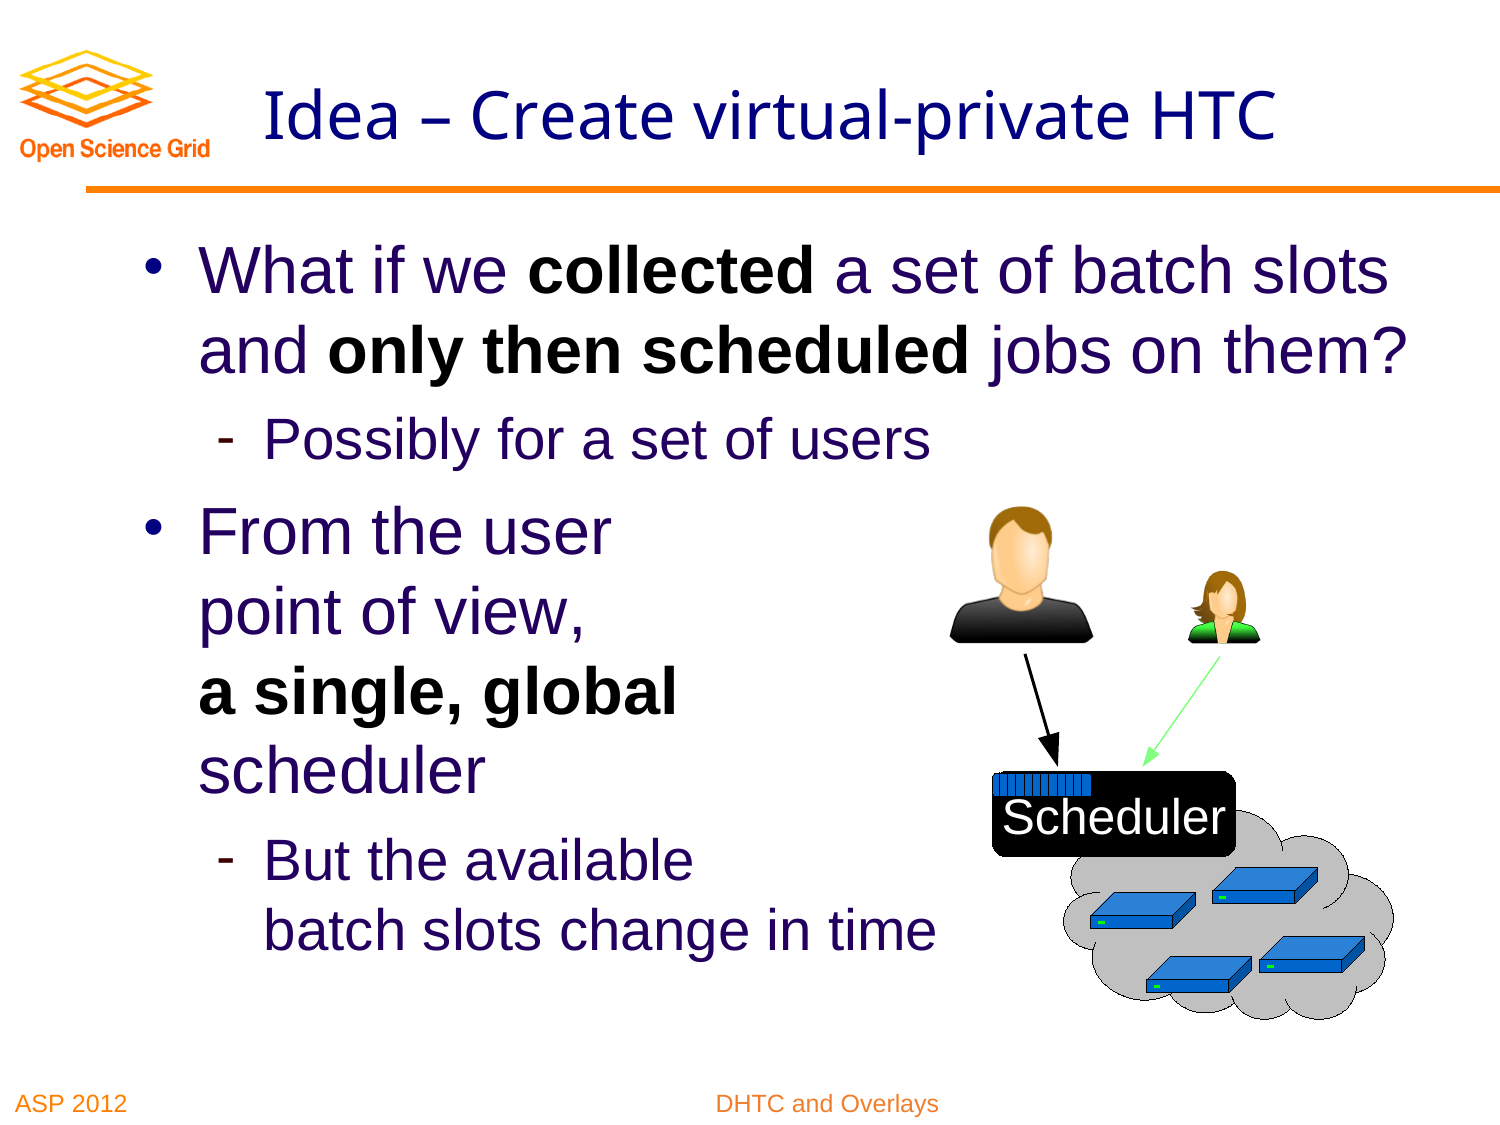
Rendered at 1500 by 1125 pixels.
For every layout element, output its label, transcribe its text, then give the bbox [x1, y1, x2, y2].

text_box [992, 773, 1092, 797]
text_box [1146, 956, 1252, 993]
list What if we collected a set of batch slots and only then scheduled jobs on them? Possibly for a set of users From the user point of view, a single, global scheduler But the available batch slots change in time [127, 218, 1440, 1058]
picture [946, 496, 1097, 647]
title Idea – Create virtual-private HTC [201, 18, 1342, 207]
picture [1186, 569, 1262, 645]
text_box [1259, 936, 1365, 973]
text_box [1090, 892, 1196, 929]
text_box Scheduler [992, 771, 1236, 857]
text_box [1212, 867, 1318, 904]
picture [0, 27, 201, 179]
